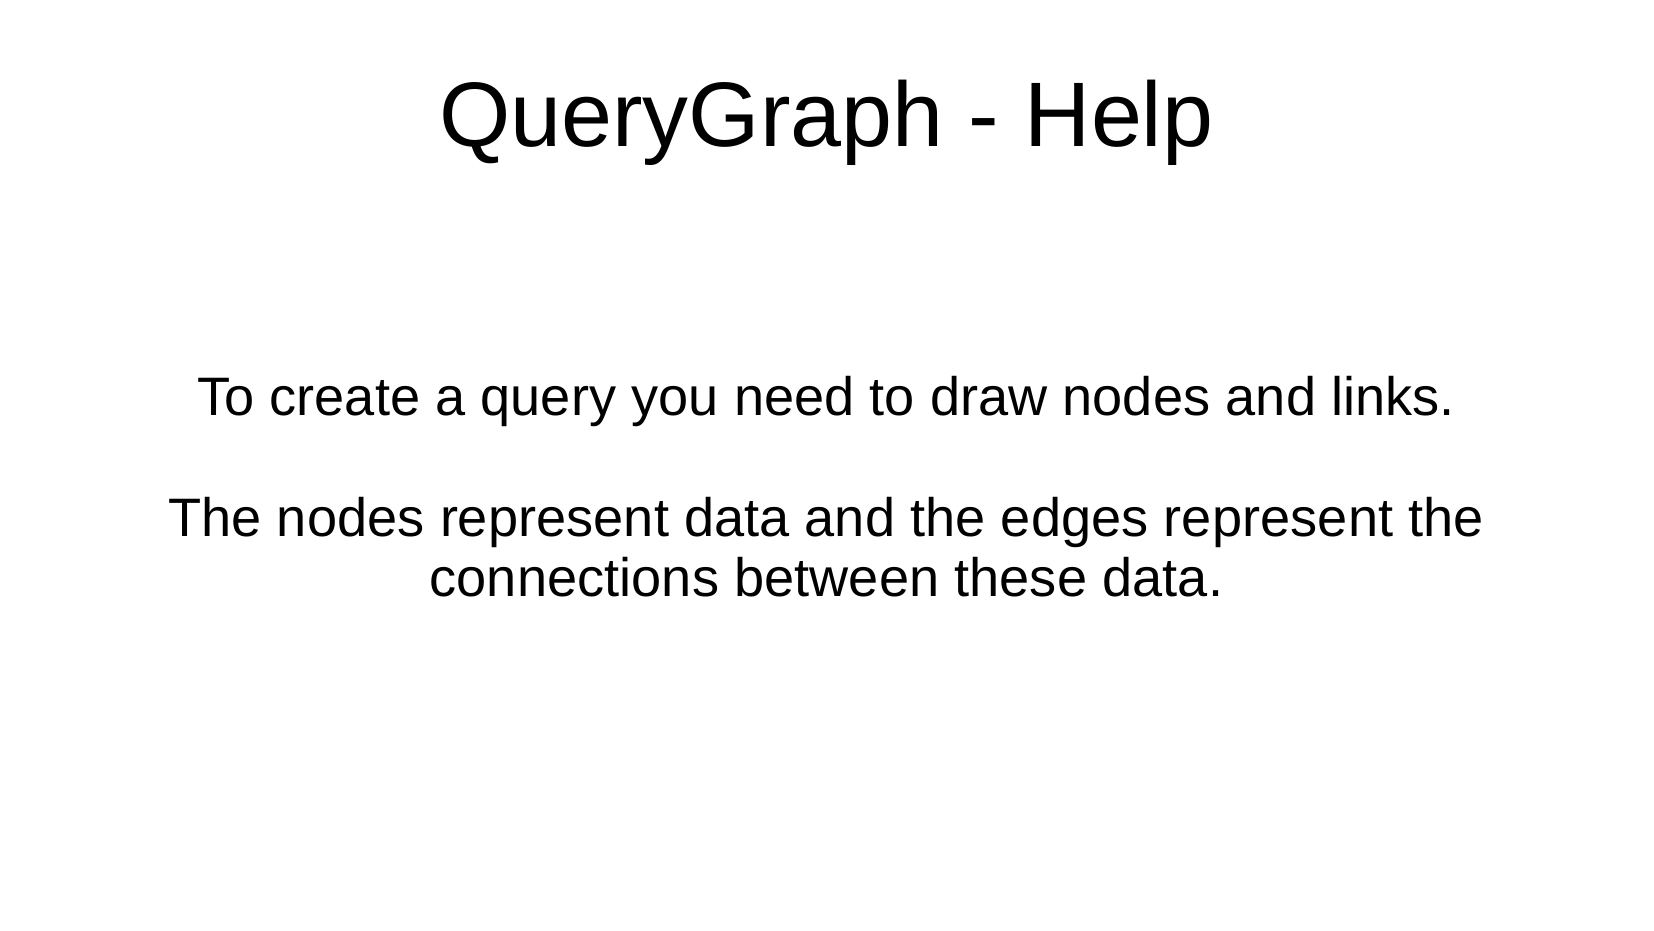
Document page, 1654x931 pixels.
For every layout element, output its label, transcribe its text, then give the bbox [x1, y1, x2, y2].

title QueryGraph - Help [82, 37, 1571, 193]
subtitle To create a query you need to draw nodes and links. The nodes represent data and the edges represent the connections between these data. [82, 217, 1571, 758]
